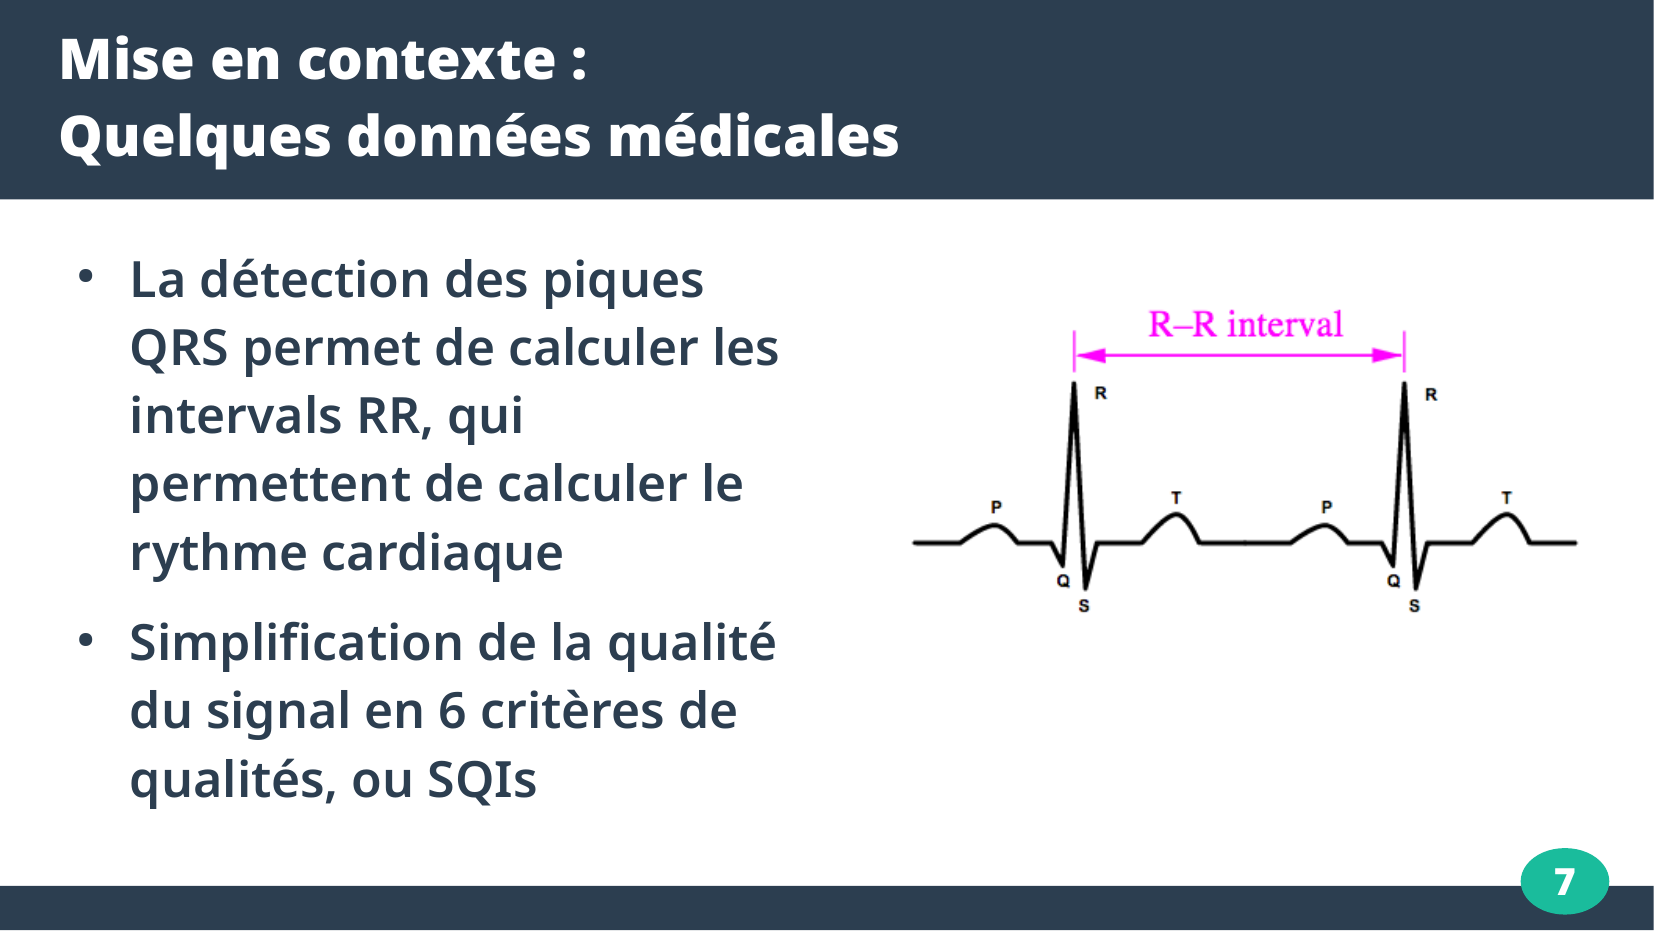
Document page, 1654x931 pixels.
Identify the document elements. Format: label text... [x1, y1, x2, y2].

title Mise en contexte : Quelques données médicales [59, 37, 1595, 155]
list La détection des piques QRS permet de calculer les intervals RR, qui permettent de calculer le rythme cardiaque Simplification de la qualité du signal en 6 critères de qualités, ou SQIs [59, 243, 792, 864]
picture [873, 271, 1630, 631]
